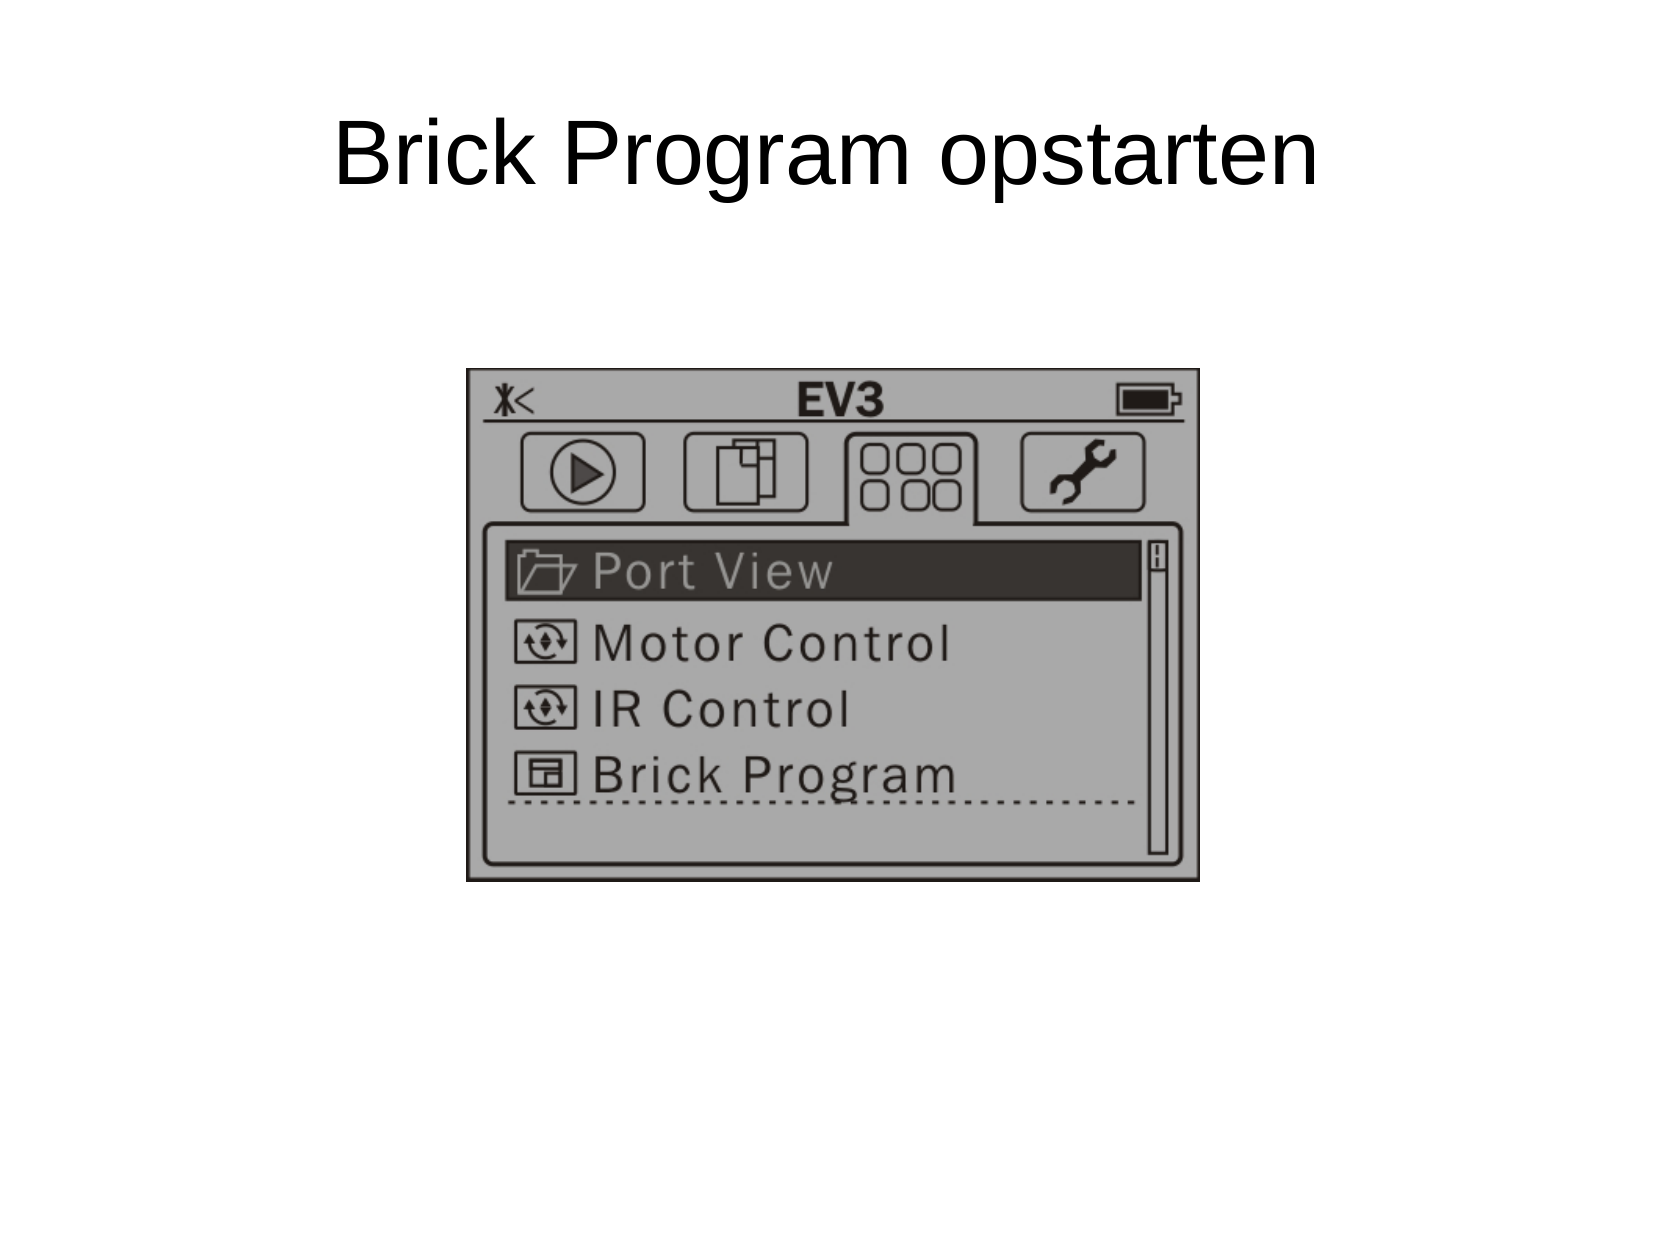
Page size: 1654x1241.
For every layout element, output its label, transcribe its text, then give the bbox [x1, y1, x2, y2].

title Brick Program opstarten [82, 49, 1571, 257]
picture [466, 368, 1200, 882]
